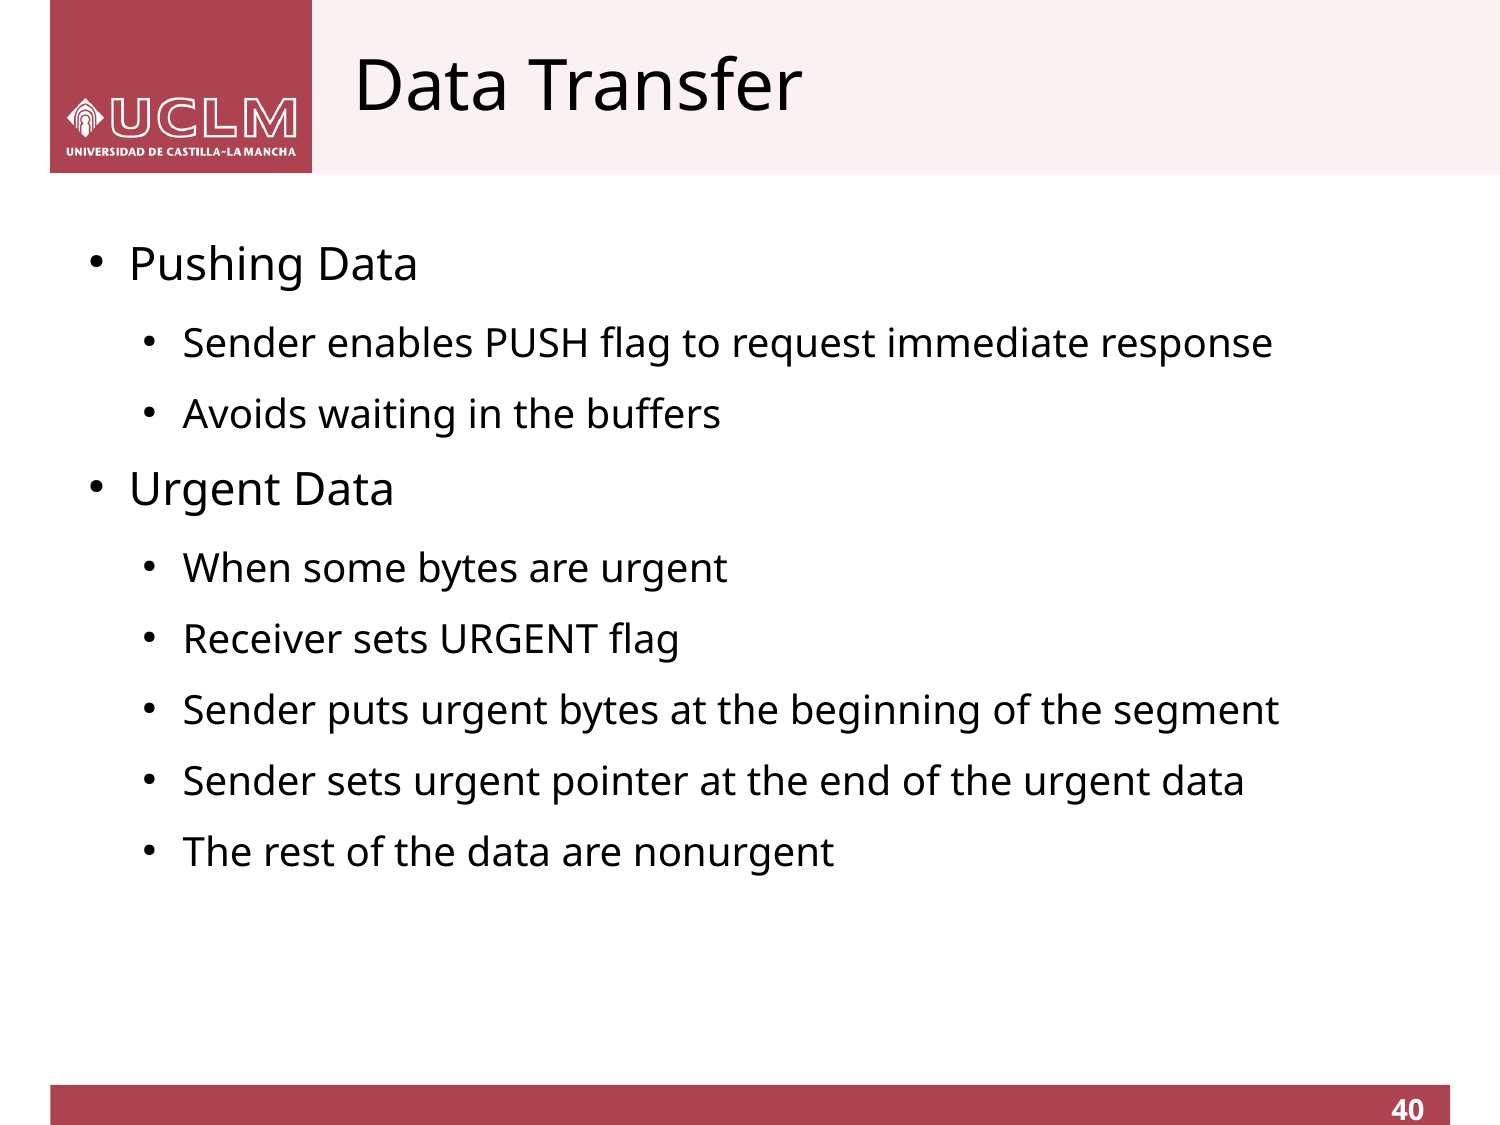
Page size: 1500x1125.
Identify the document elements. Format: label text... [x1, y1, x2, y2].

picture [50, 0, 312, 173]
list Pushing Data Sender enables PUSH flag to request immediate response Avoids waiting in the buffers Urgent Data When some bytes are urgent Receiver sets URGENT flag Sender puts urgent bytes at the beginning of the segment Sender sets urgent pointer at the end of the urgent data The rest of the data are nonurgent [74, 231, 1425, 884]
title Data Transfer [353, 6, 1425, 168]
